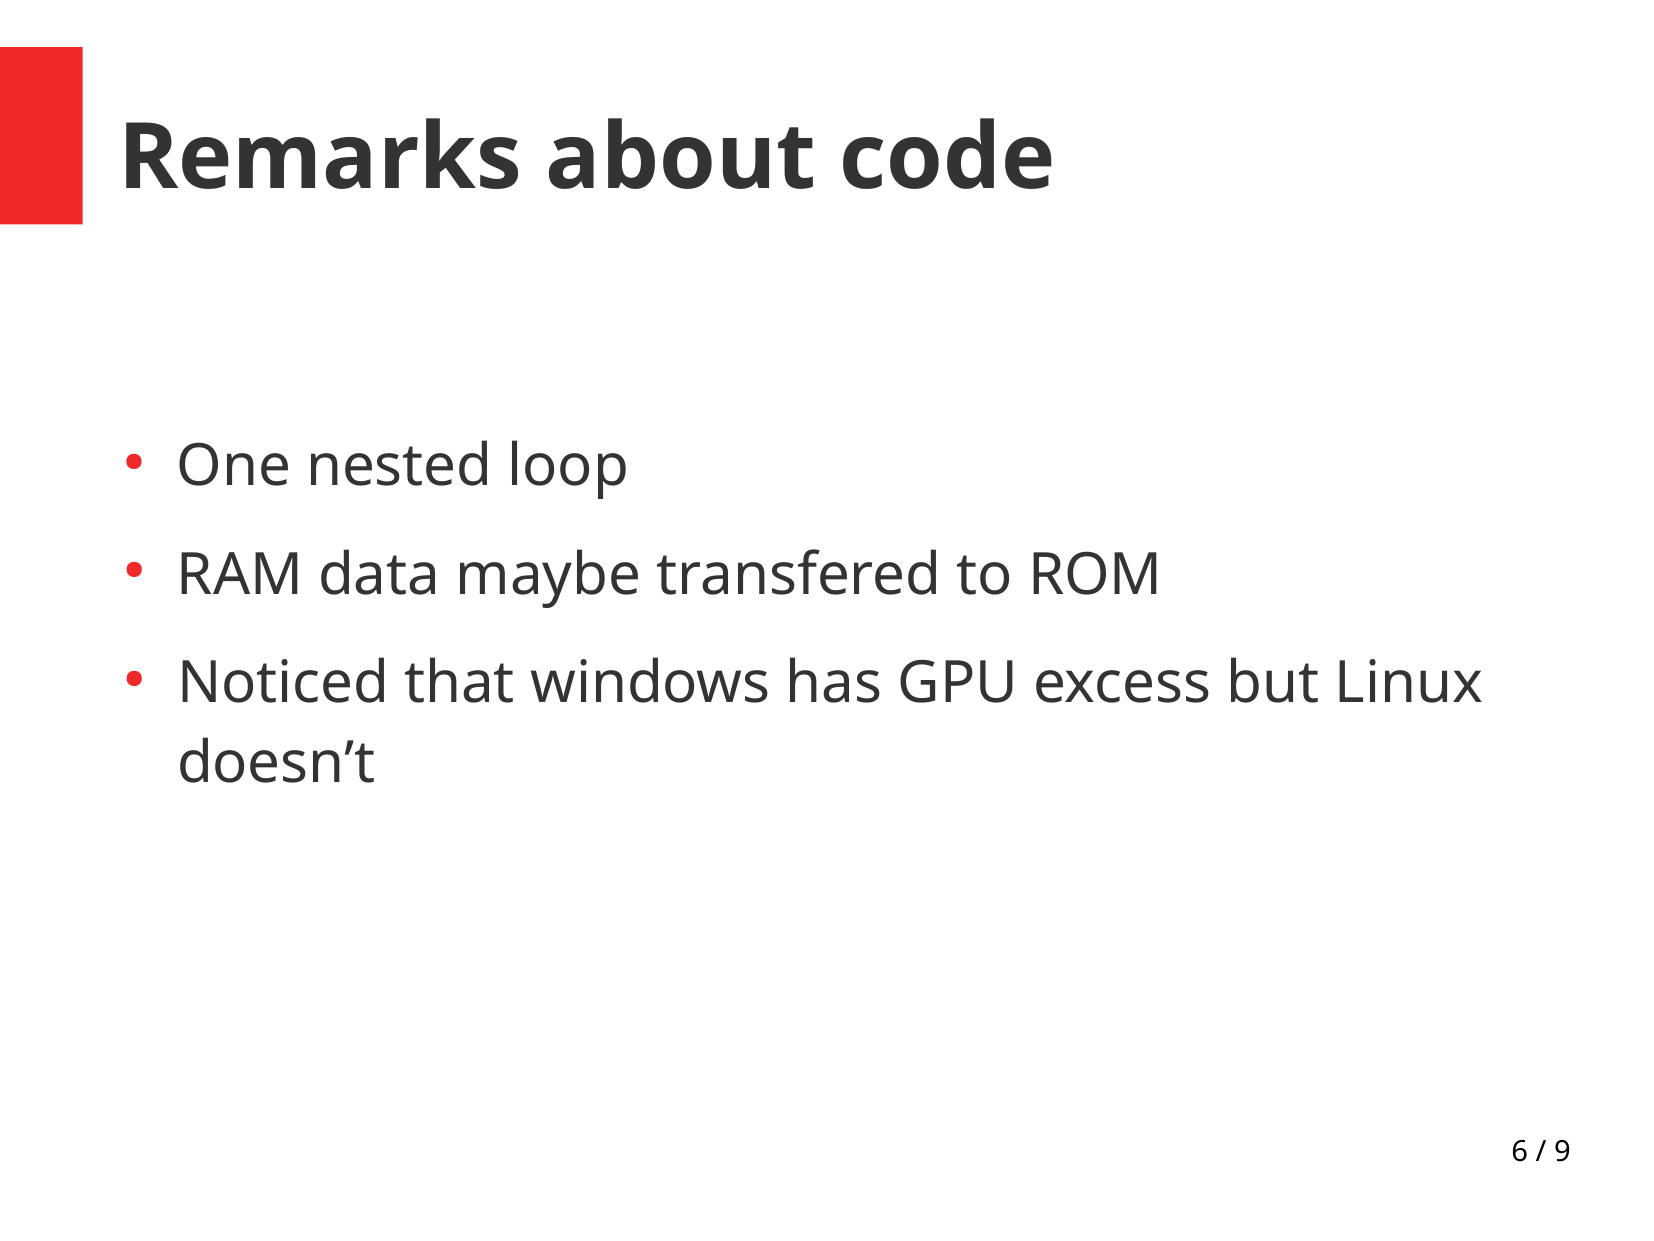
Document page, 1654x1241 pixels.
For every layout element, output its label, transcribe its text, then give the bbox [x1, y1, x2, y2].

list One nested loop RAM data maybe transfered to ROM Noticed that windows has GPU excess but Linux doesn’t [105, 421, 1524, 648]
title Remarks about code [118, 49, 1571, 257]
